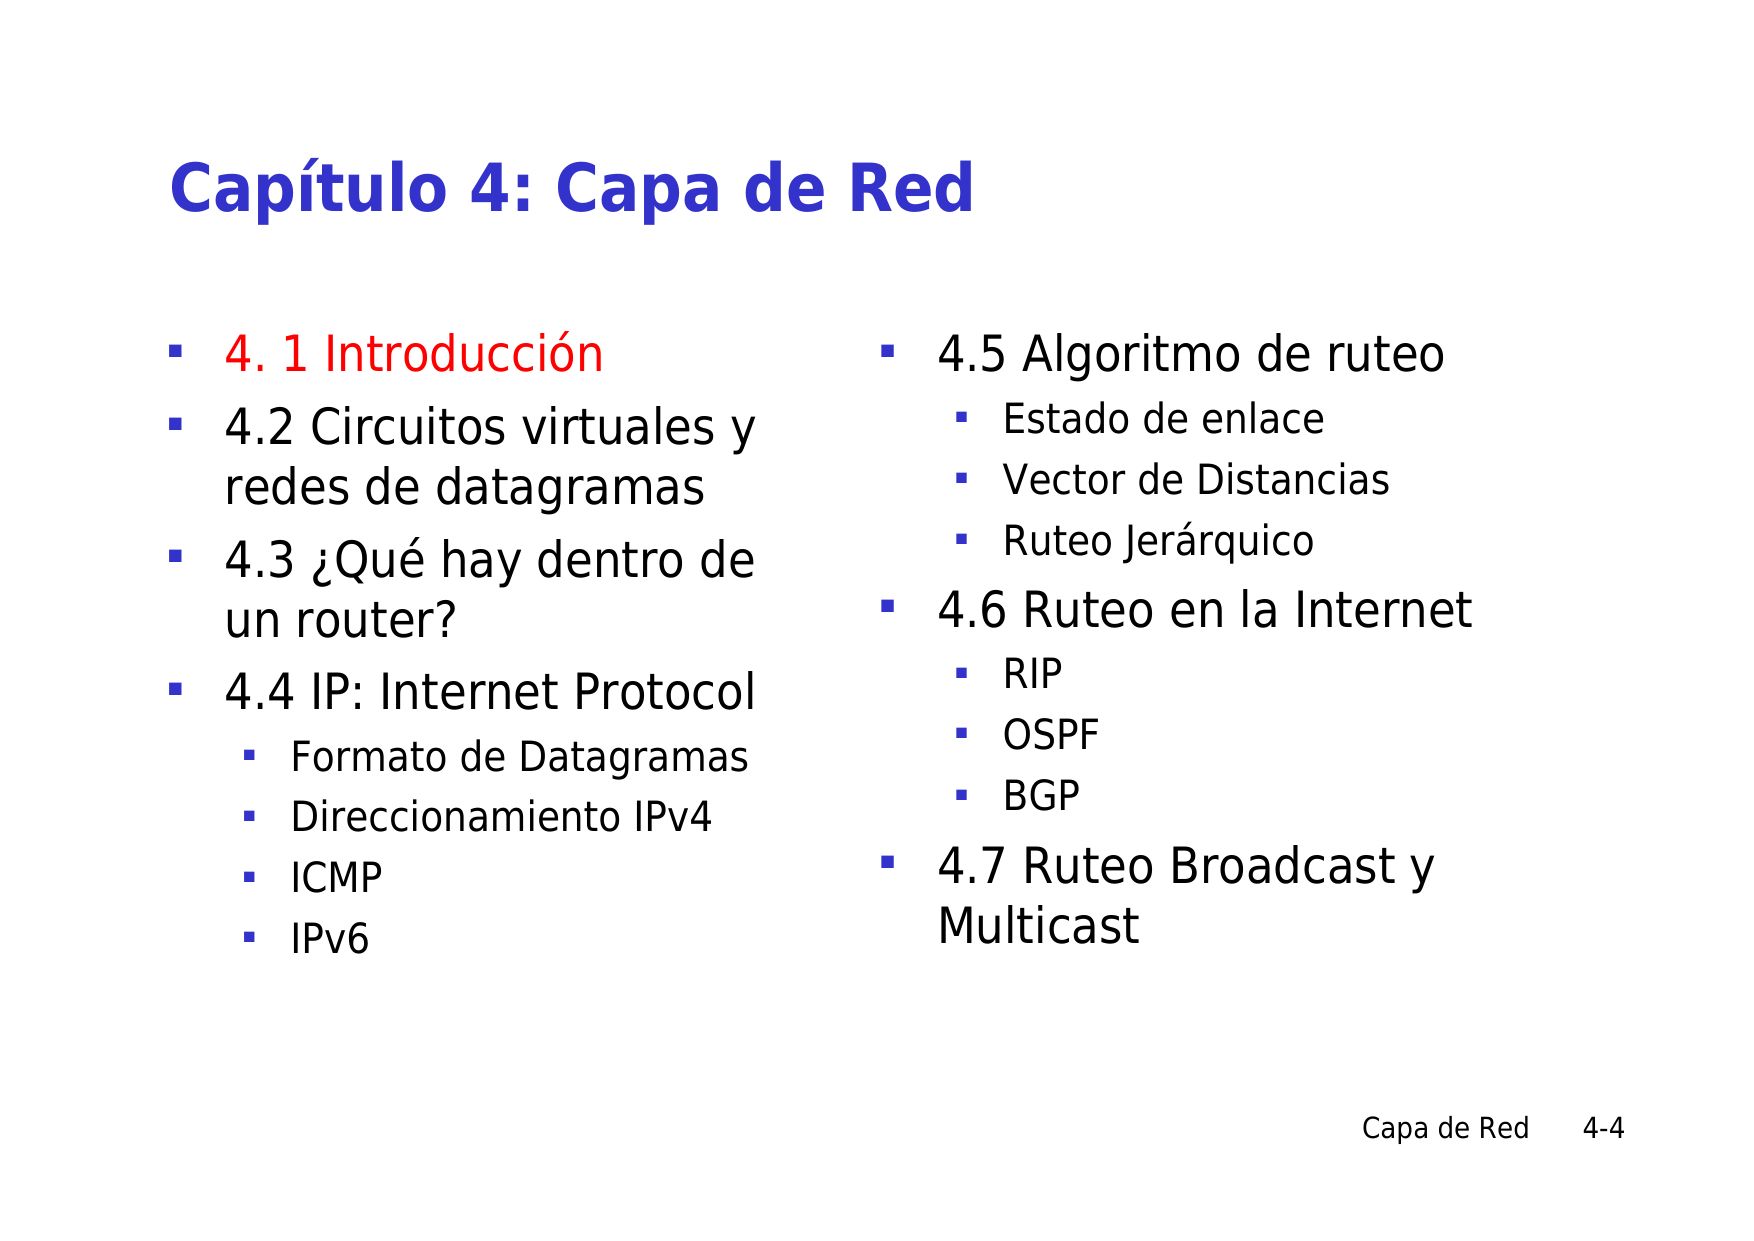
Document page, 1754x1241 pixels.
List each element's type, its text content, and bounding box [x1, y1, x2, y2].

list 4.5 Algoritmo de ruteo Estado de enlace Vector de Distancias Ruteo Jerárquico 4.6 Ruteo en la Internet RIP OSPF BGP 4.7 Ruteo Broadcast y Multicast [866, 320, 1545, 1039]
list 4. 1 Introducción 4.2 Circuitos virtuales y redes de datagramas 4.3 ¿Qué hay dentro de un router? 4.4 IP: Internet Protocol Formato de Datagramas Direccionamiento IPv4 ICMP IPv6 [154, 320, 833, 978]
title Capítulo 4: Capa de Red [154, 82, 1545, 297]
